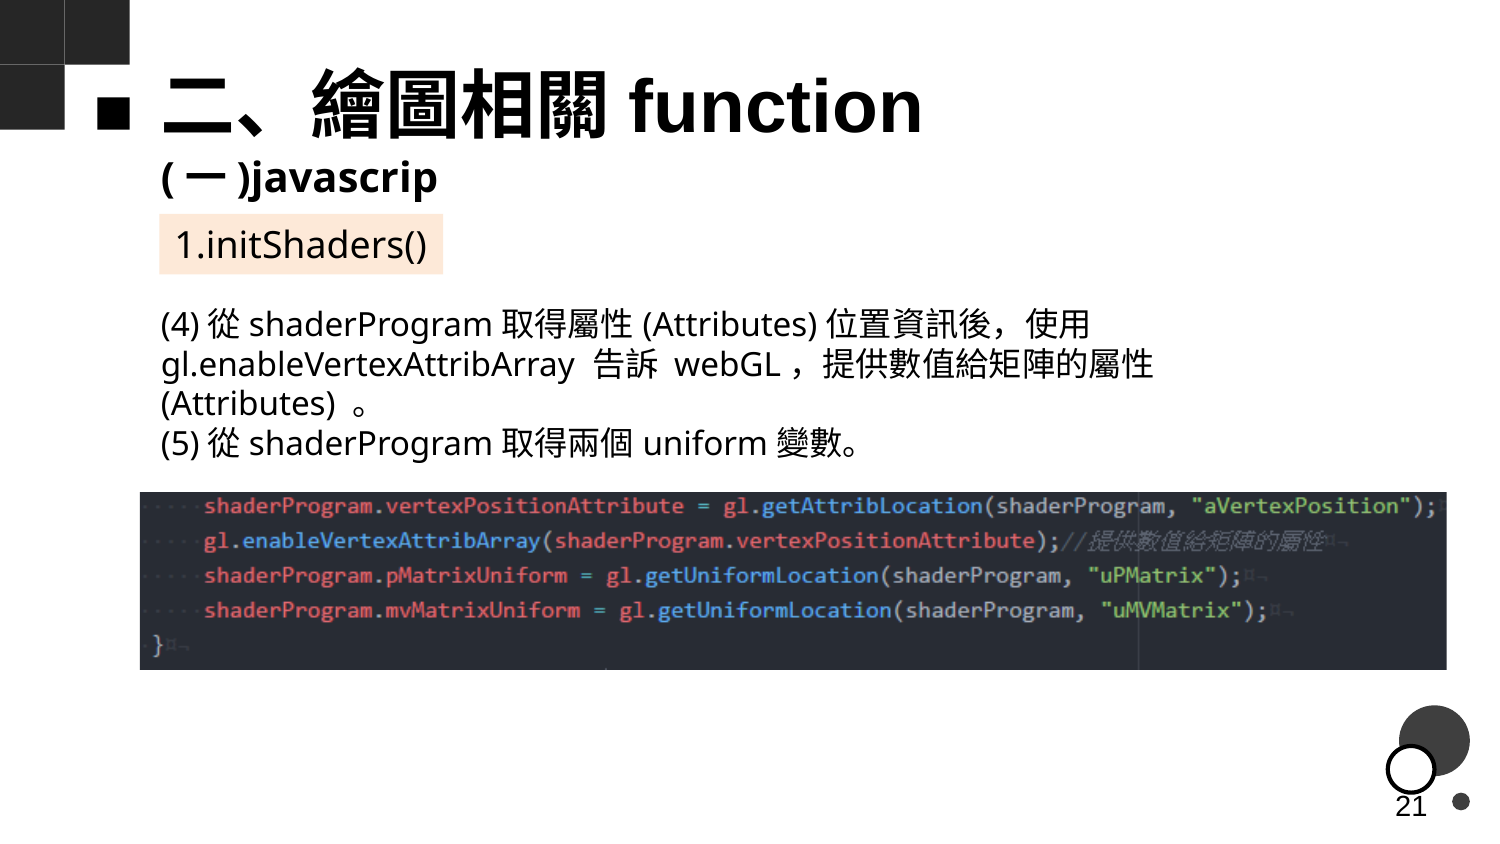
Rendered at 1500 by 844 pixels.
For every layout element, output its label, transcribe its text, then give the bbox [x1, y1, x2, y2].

text_box [0, 0, 130, 130]
picture [139, 492, 1447, 670]
slide_number <number> [1092, 782, 1443, 827]
text_box (一)javascript [145, 143, 465, 210]
text_box (4)從shaderProgram取得屬性(Attributes)位置資訊後，使用gl.enableVertexAttribArray 告訴 webGL，提供數值給矩陣的屬性(Attributes) 。 (5)從shaderProgram取得兩個uniform變數。 [145, 295, 1239, 472]
text_box [1387, 705, 1470, 782]
text_box 1.initShaders() [159, 213, 444, 275]
title 二、繪圖相關function [145, 32, 951, 173]
text_box [1452, 792, 1470, 811]
text_box [97, 97, 130, 130]
